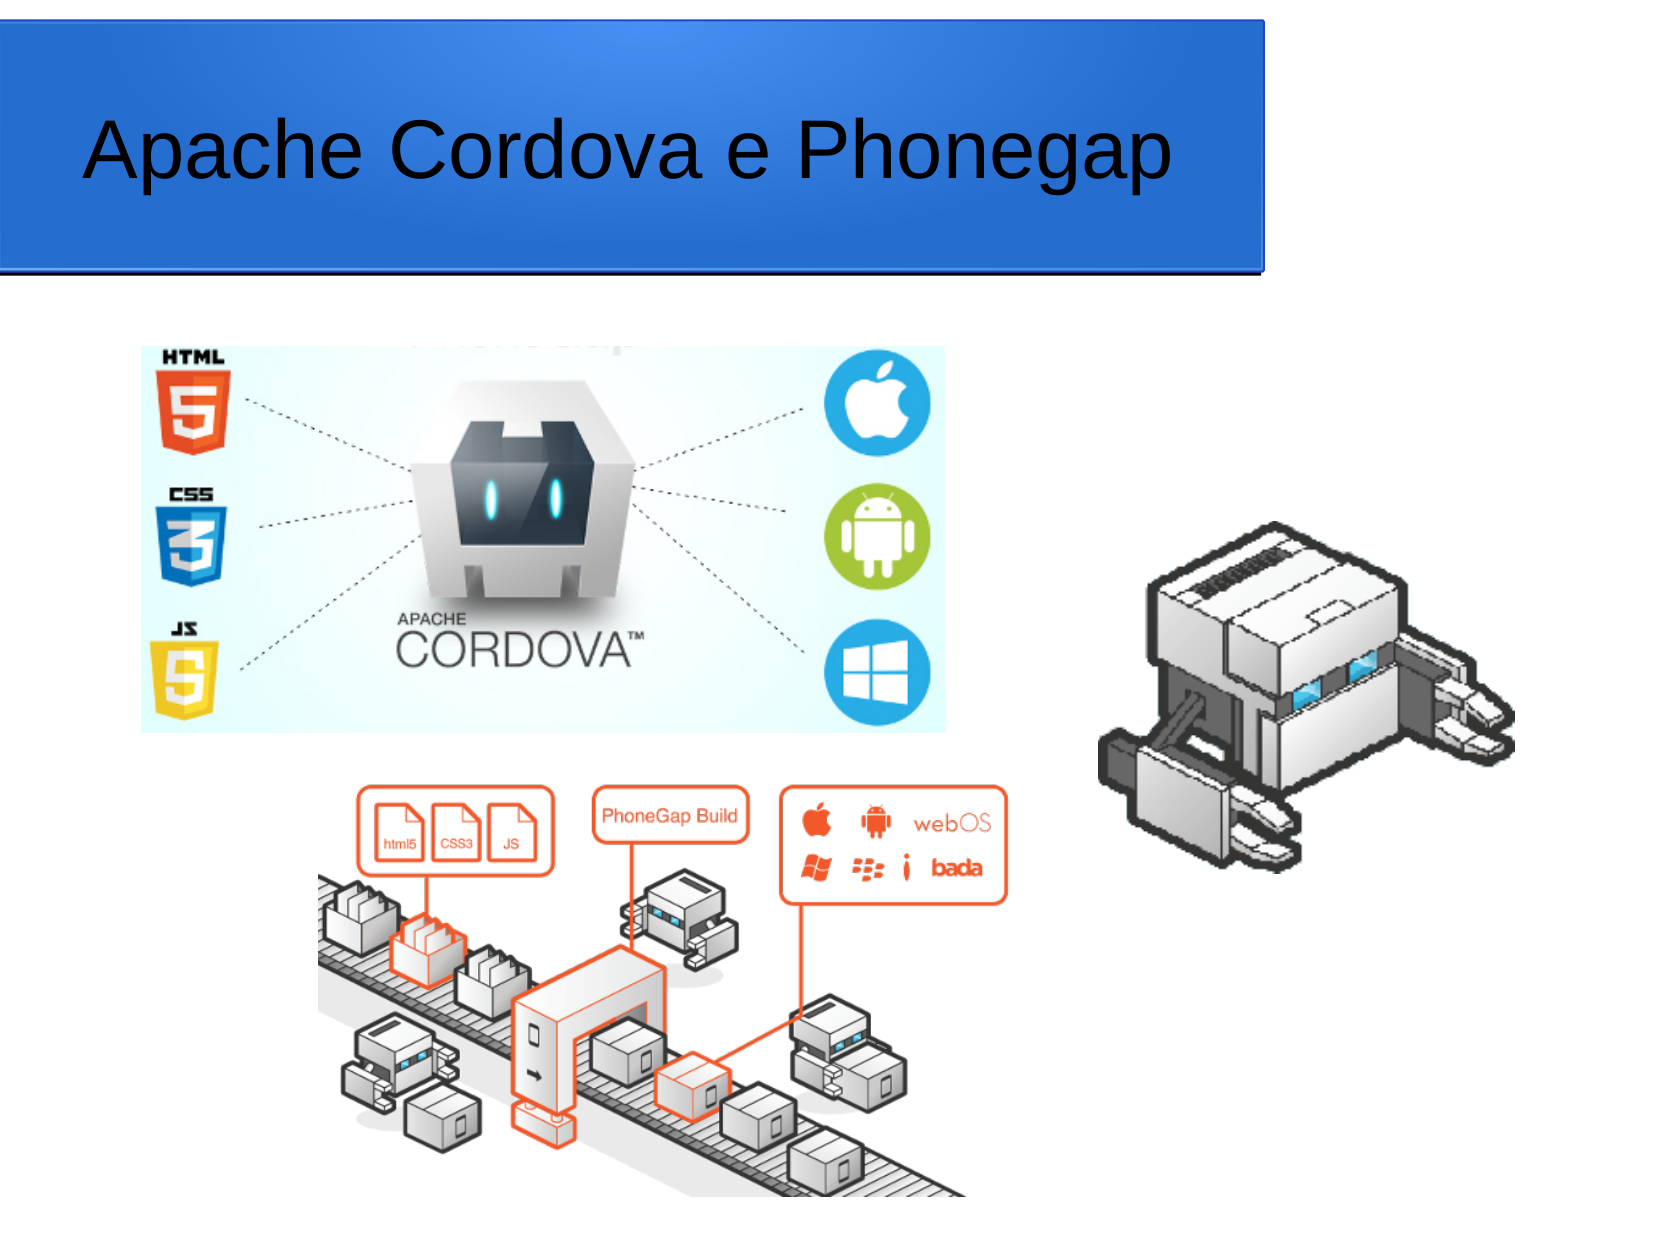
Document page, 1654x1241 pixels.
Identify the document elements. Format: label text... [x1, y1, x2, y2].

picture [1098, 521, 1515, 875]
title Apache Cordova e Phonegap [82, 47, 1235, 252]
picture [318, 747, 1052, 1197]
picture [141, 346, 945, 733]
